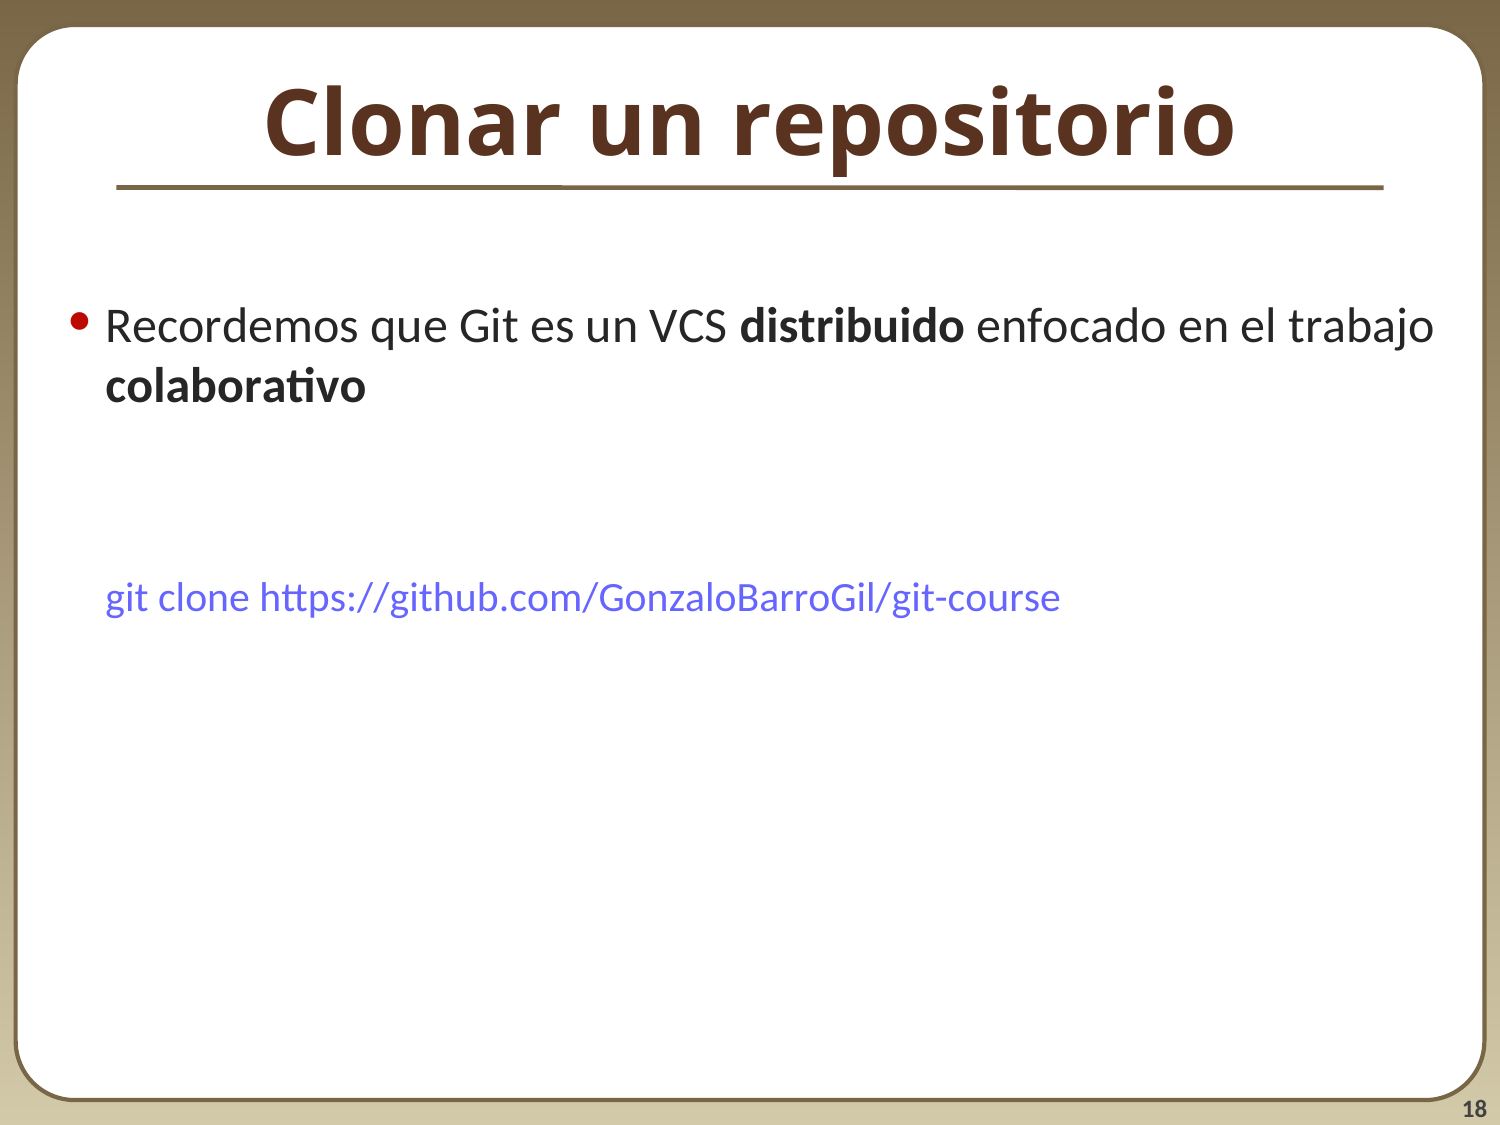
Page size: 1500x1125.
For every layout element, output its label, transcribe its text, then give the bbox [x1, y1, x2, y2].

title Clonar un repositorio [0, 24, 1500, 213]
list Recordemos que Git es un VCS distribuido enfocado en el trabajo colaborativo git clone https://github.com/GonzaloBarroGil/git-course [15, 212, 1500, 963]
